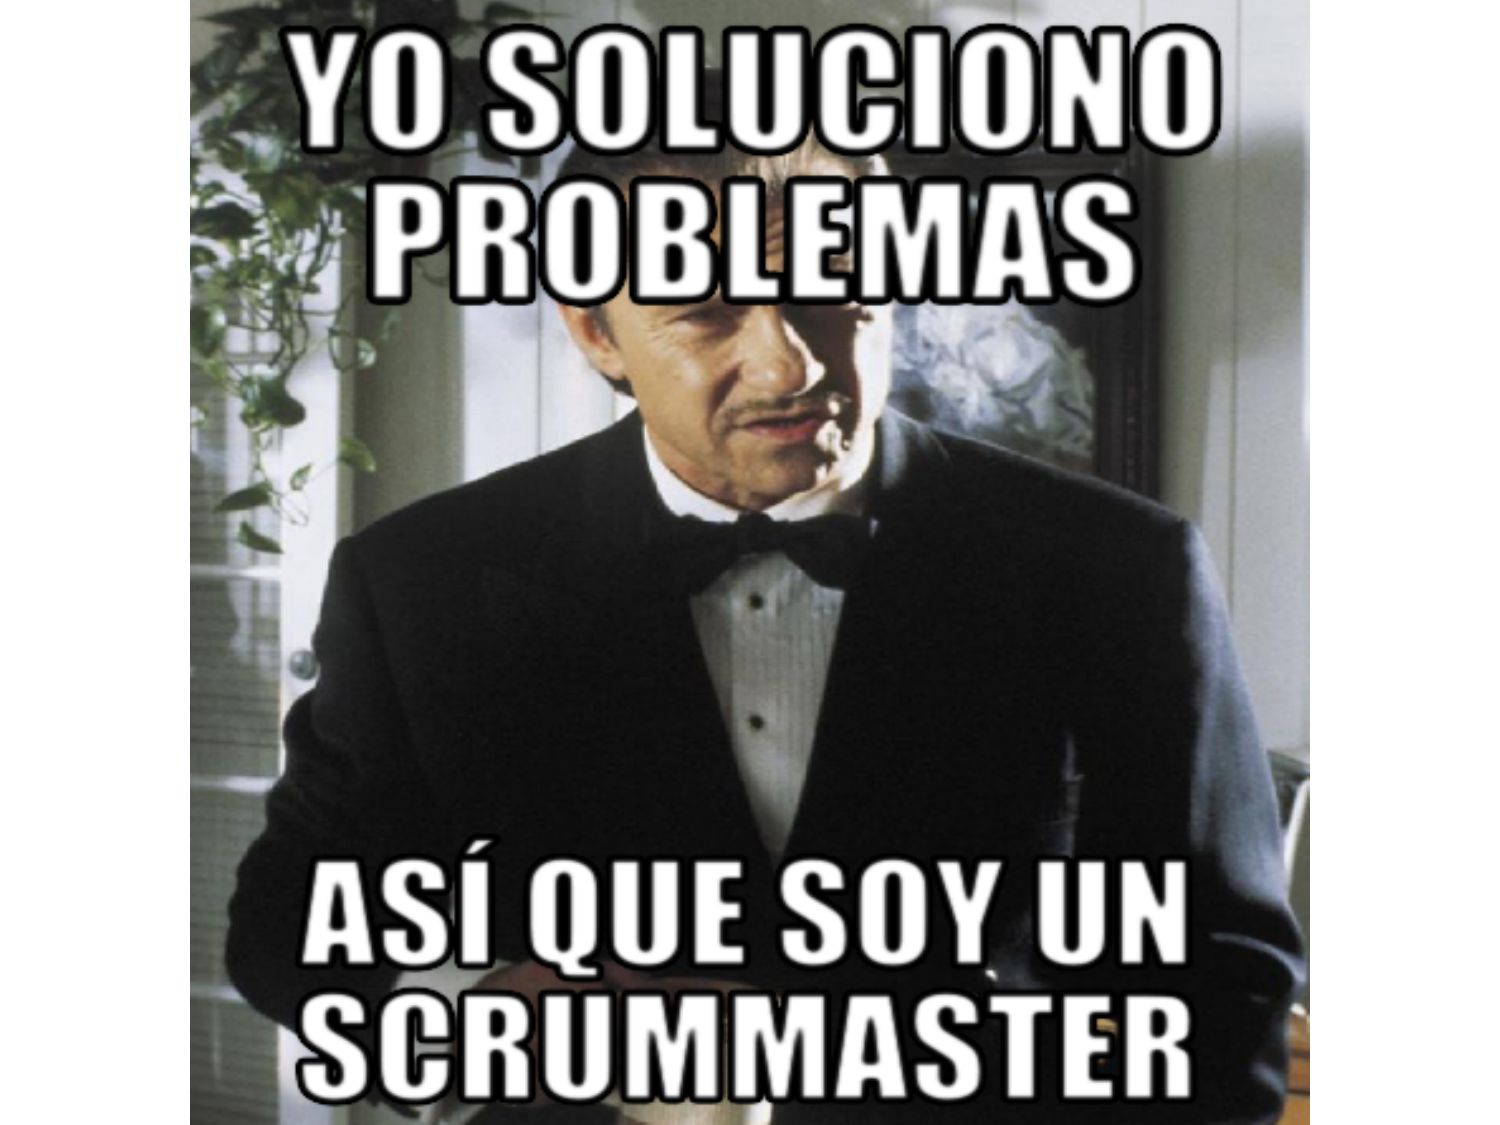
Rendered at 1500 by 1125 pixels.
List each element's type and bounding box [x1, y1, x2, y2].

picture [190, 0, 1310, 1125]
